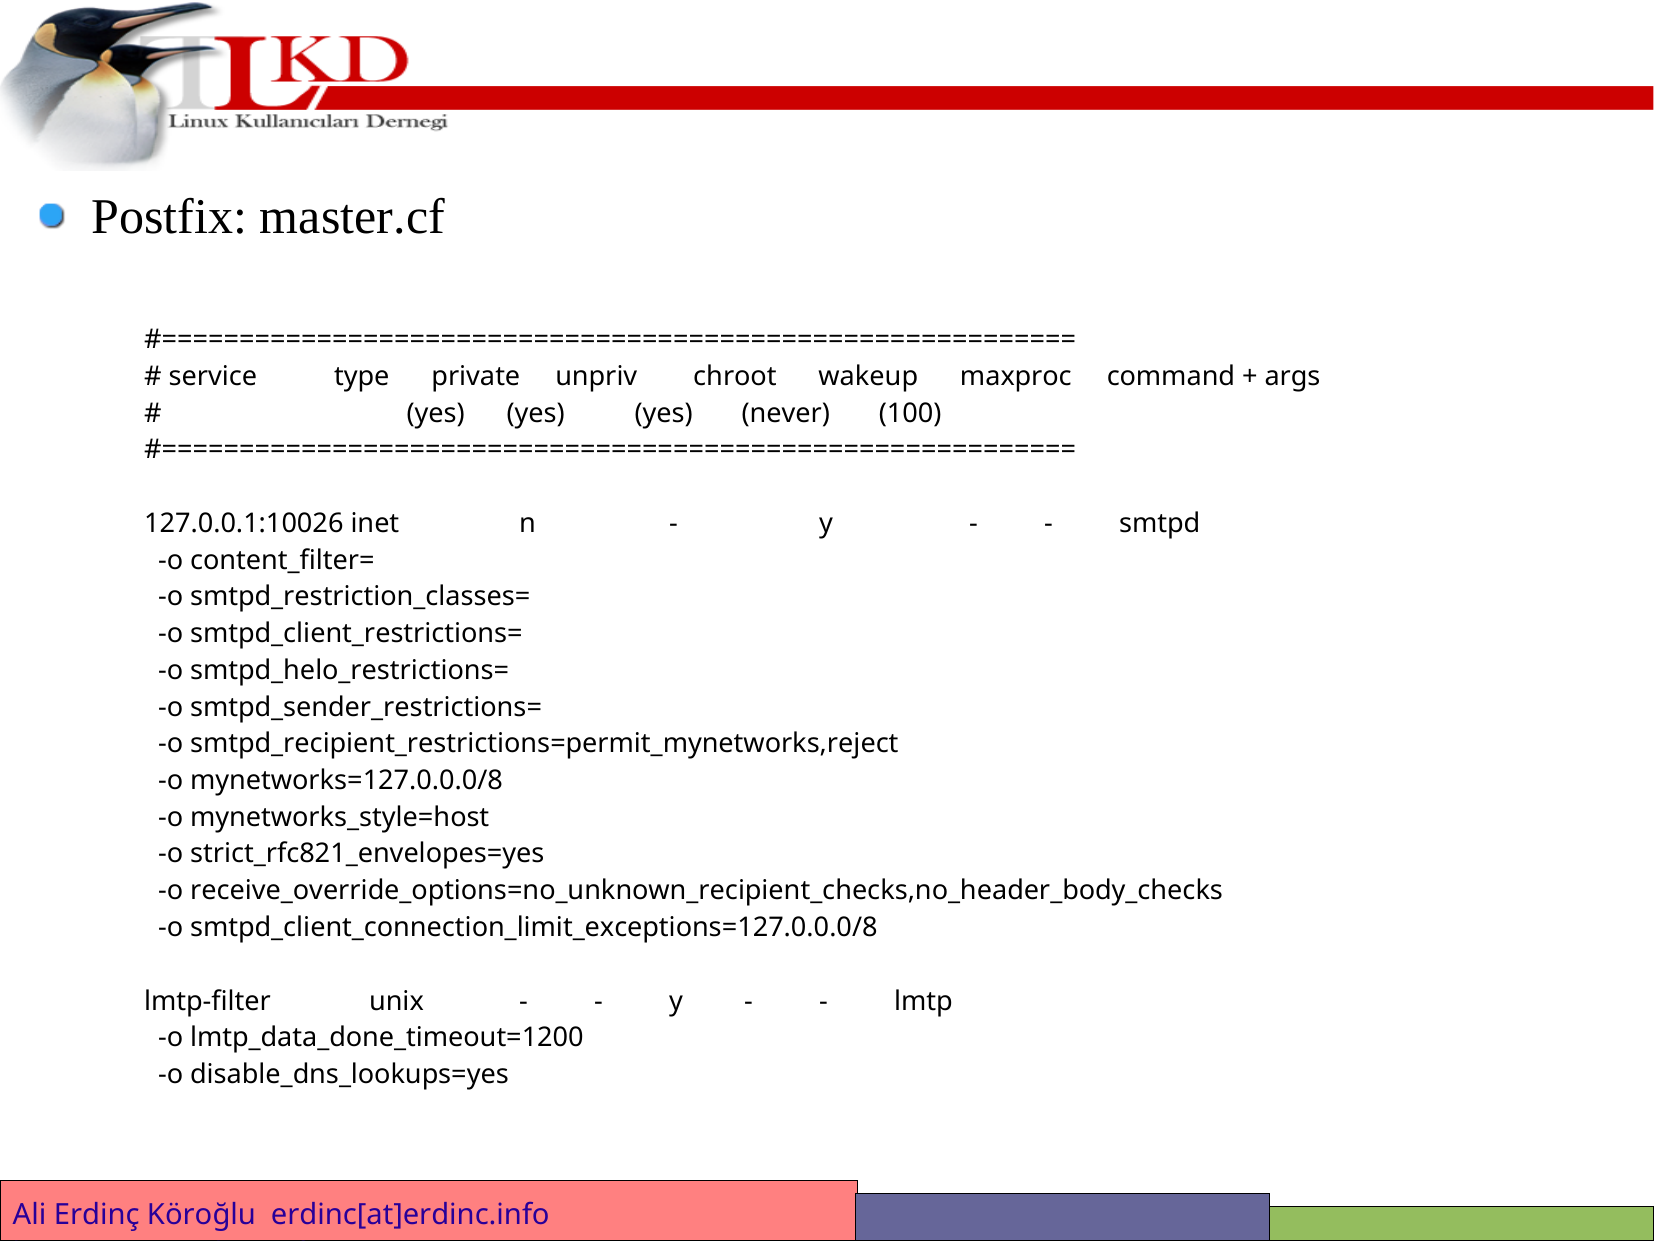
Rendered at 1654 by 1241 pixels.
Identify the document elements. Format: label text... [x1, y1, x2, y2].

text_box Ali Erdinç Köroğlu erdinc[at]erdinc.info http://www.erdinc.info [12, 1192, 852, 1233]
text_box Postfix: master.cf [38, 188, 446, 250]
text_box [0, 1180, 1654, 1241]
text_box #=========================================================== # service type private unpriv chroot wakeup maxproc command + args # (yes) (yes) (yes) (never) (100) #=========================================================== 127.0.0.1:10026 inet n - y - - smtpd -o content_filter= -o smtpd_restriction_classes= -o smtpd_client_restrictions= -o smtpd_helo_restrictions= -o smtpd_sender_restrictions= -o smtpd_recipient_restrictions=permit_mynetworks,reject -o mynetworks=127.0.0.0/8 -o mynetworks_style=host -o strict_rfc821_envelopes=yes -o receive_override_options=no_unknown_recipient_checks,no_header_body_checks -o smtpd_client_connection_limit_exceptions=127.0.0.0/8 lmtp-filter unix - - y - - lmtp -o lmtp_data_done_timeout=1200 -o disable_dns_lookups=yes [144, 319, 1555, 1077]
picture [0, 0, 1654, 172]
